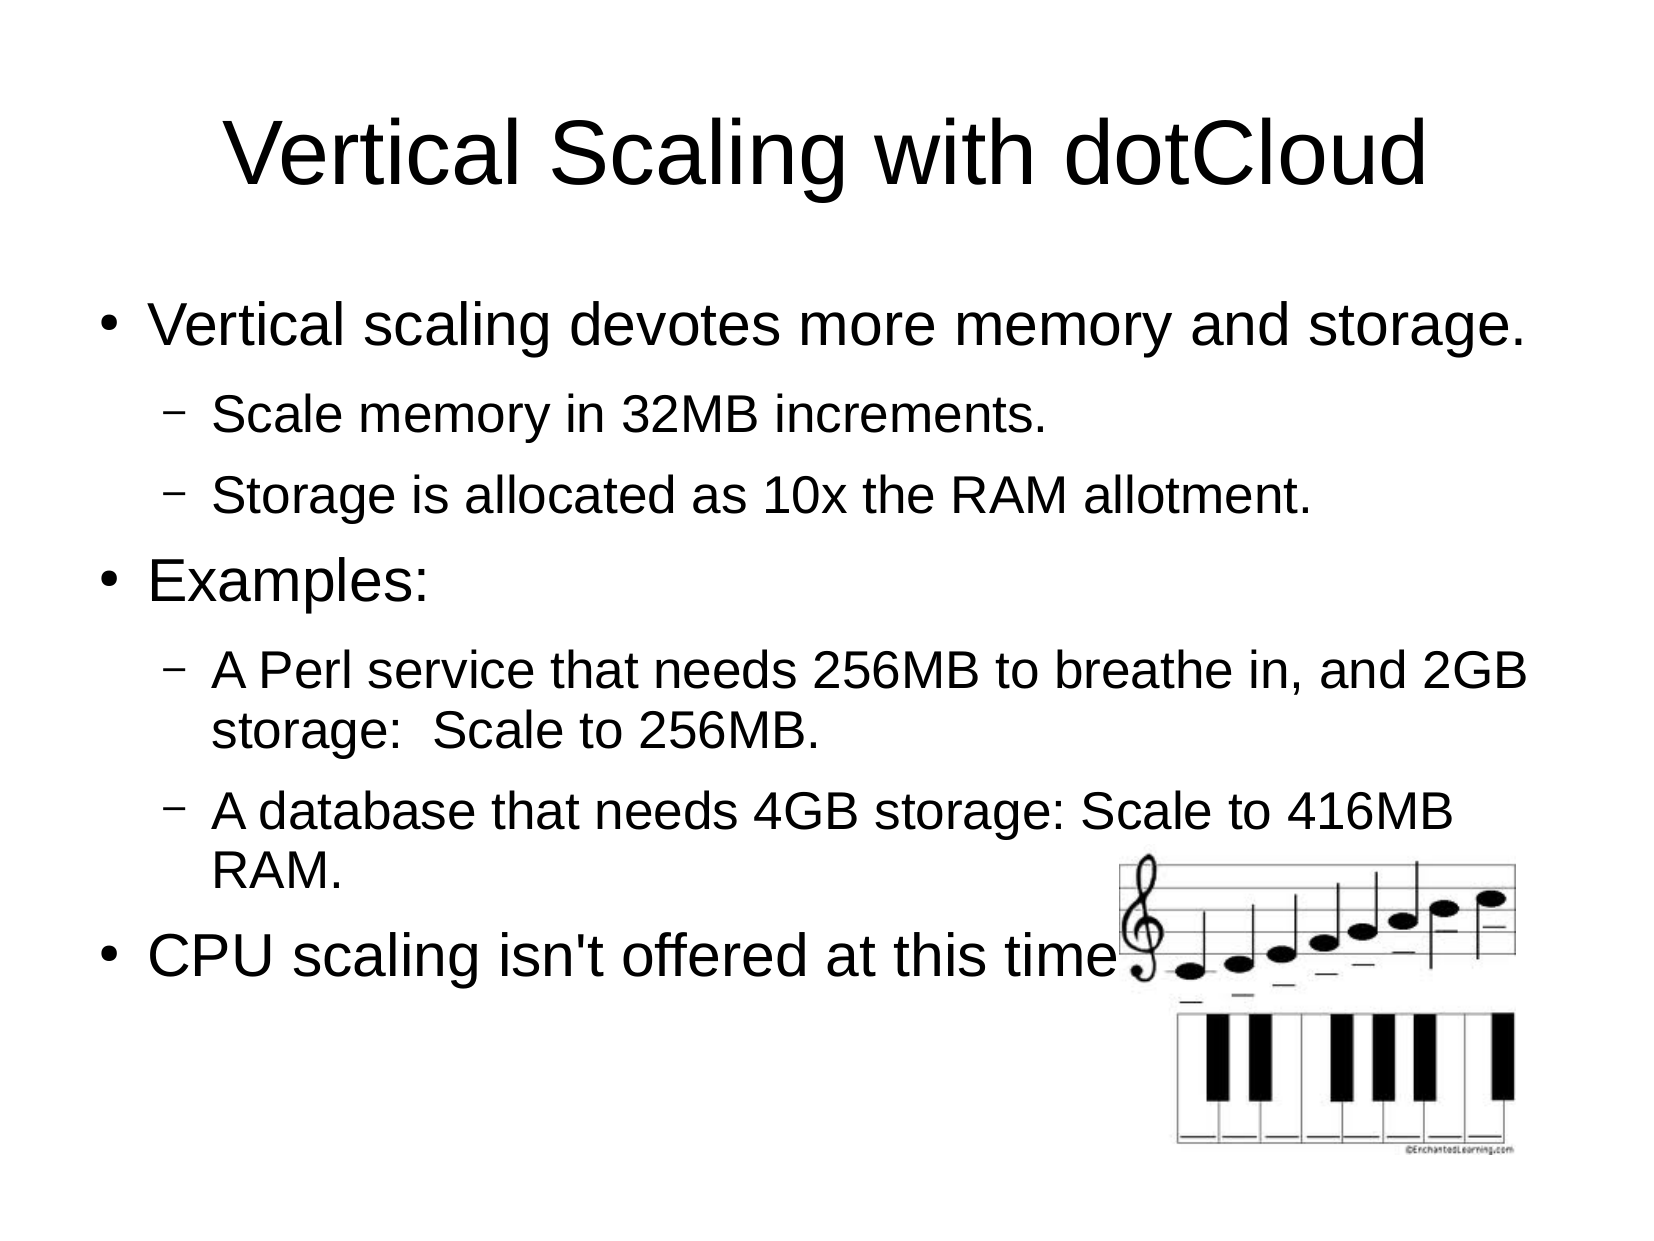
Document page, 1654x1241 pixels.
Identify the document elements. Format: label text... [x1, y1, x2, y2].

title Vertical Scaling with dotCloud [82, 49, 1571, 257]
list Vertical scaling devotes more memory and storage. Scale memory in 32MB increments. Storage is allocated as 10x the RAM allotment. Examples: A Perl service that needs 256MB to breathe in, and 2GB storage: Scale to 256MB. A database that needs 4GB storage: Scale to 416MB RAM. CPU scaling isn't offered at this time. [82, 290, 1538, 1010]
picture [1119, 844, 1516, 1156]
